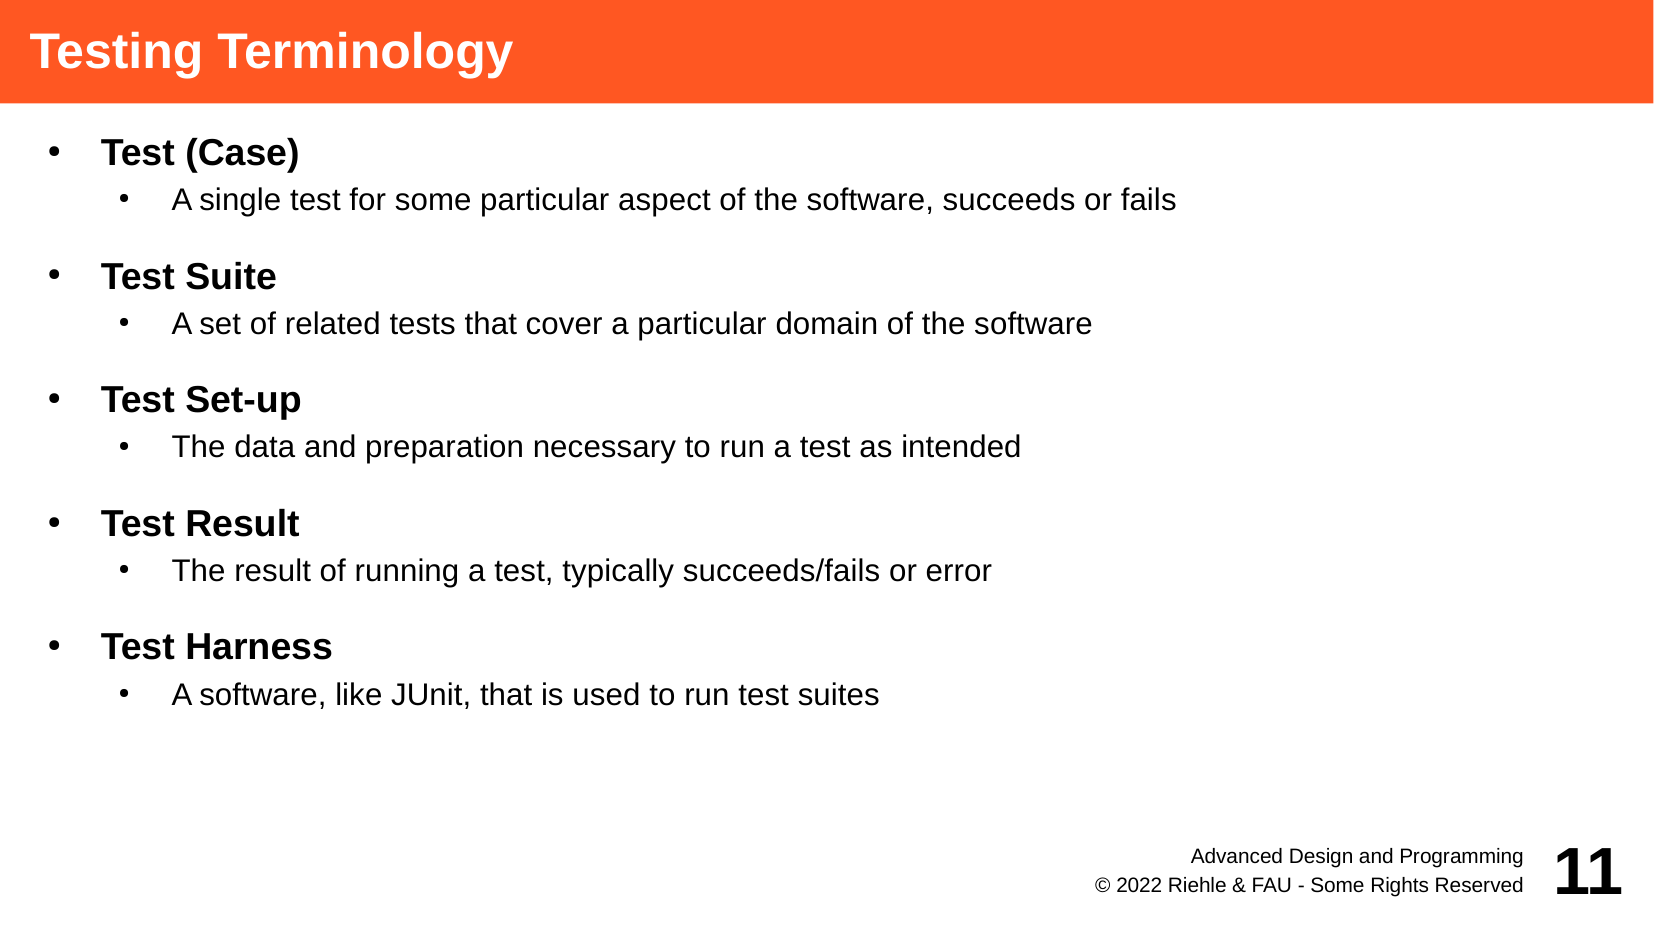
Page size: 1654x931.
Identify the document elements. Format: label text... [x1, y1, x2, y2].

list Test (Case) A single test for some particular aspect of the software, succeeds or fails Test Suite A set of related tests that cover a particular domain of the software Test Set-up The data and preparation necessary to run a test as intended Test Result The result of running a test, typically succeeds/fails or error Test Harness A software, like JUnit, that is used to run test suites [30, 131, 1625, 808]
title Testing Terminology [0, 0, 1654, 104]
